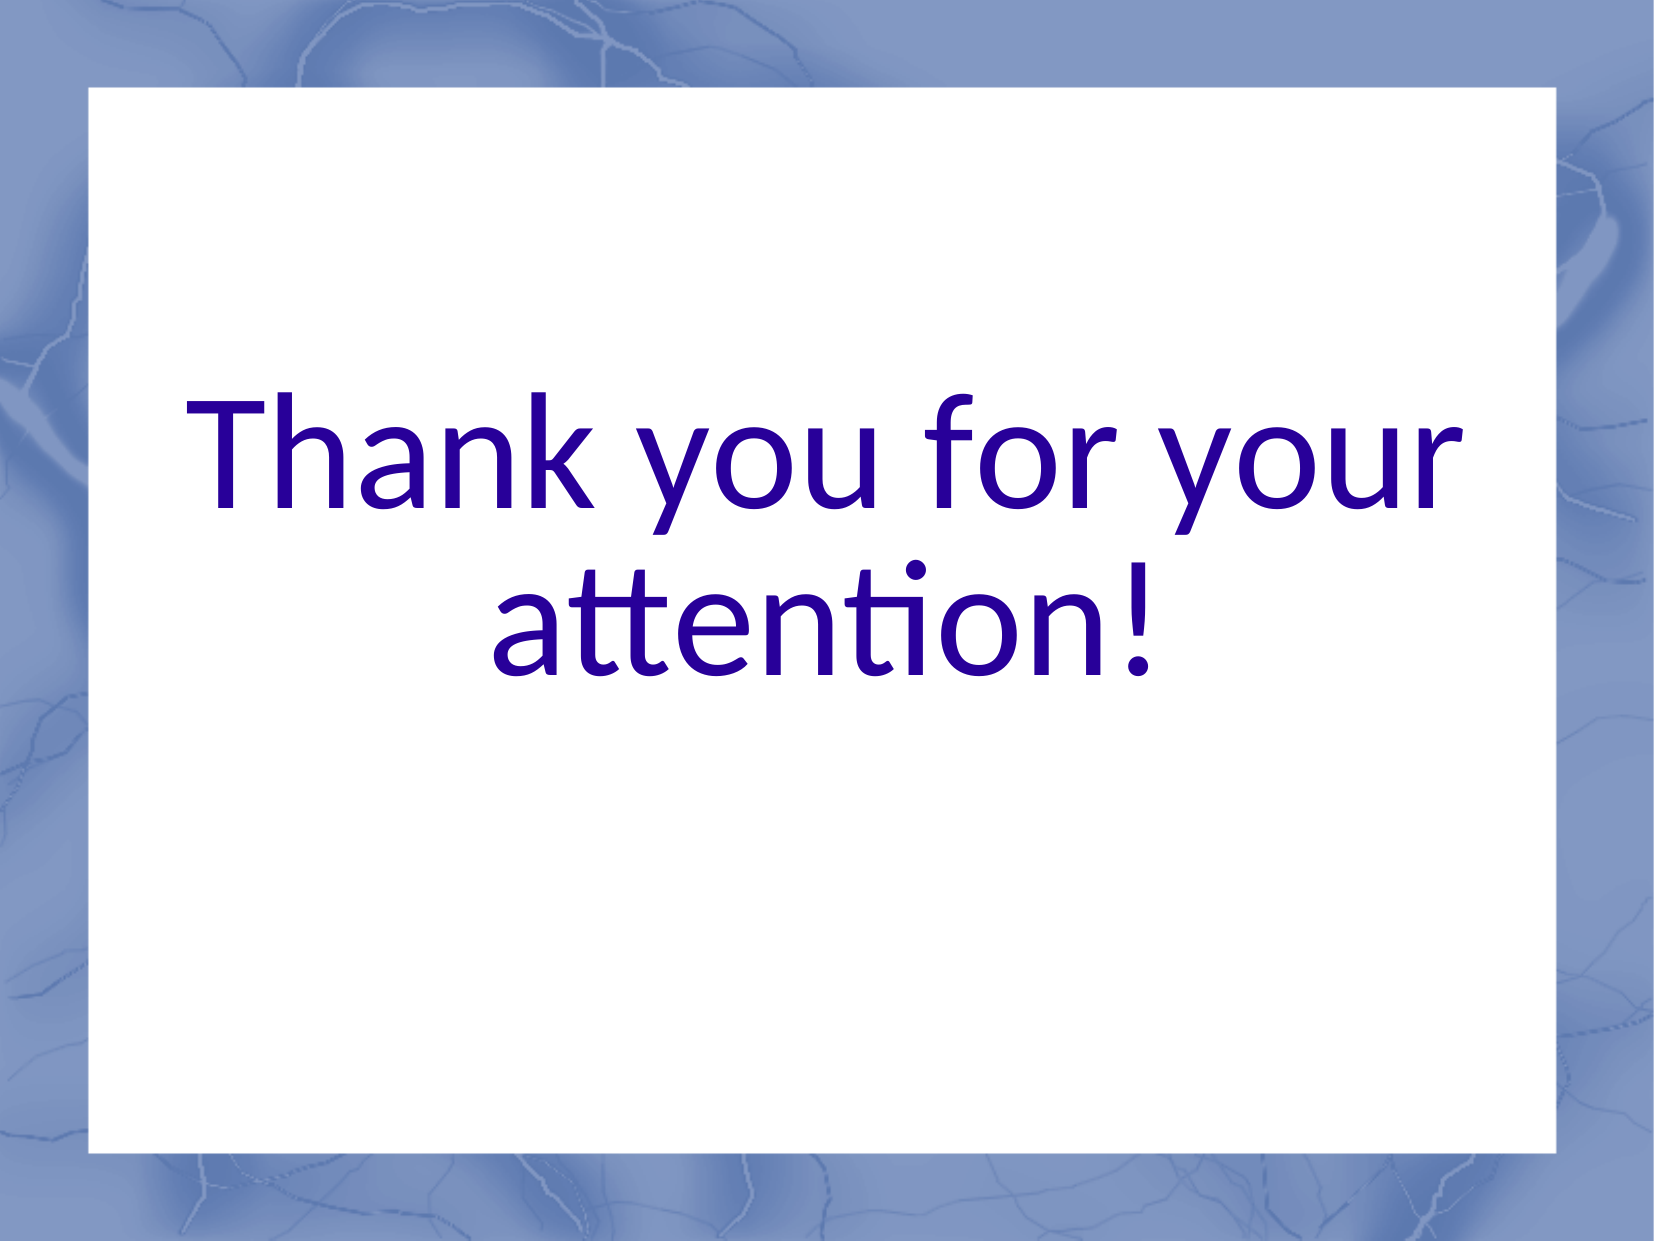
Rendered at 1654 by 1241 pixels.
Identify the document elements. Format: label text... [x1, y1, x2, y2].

picture [0, 0, 1654, 1241]
subtitle Thank you for your attention! [118, 90, 1536, 1010]
